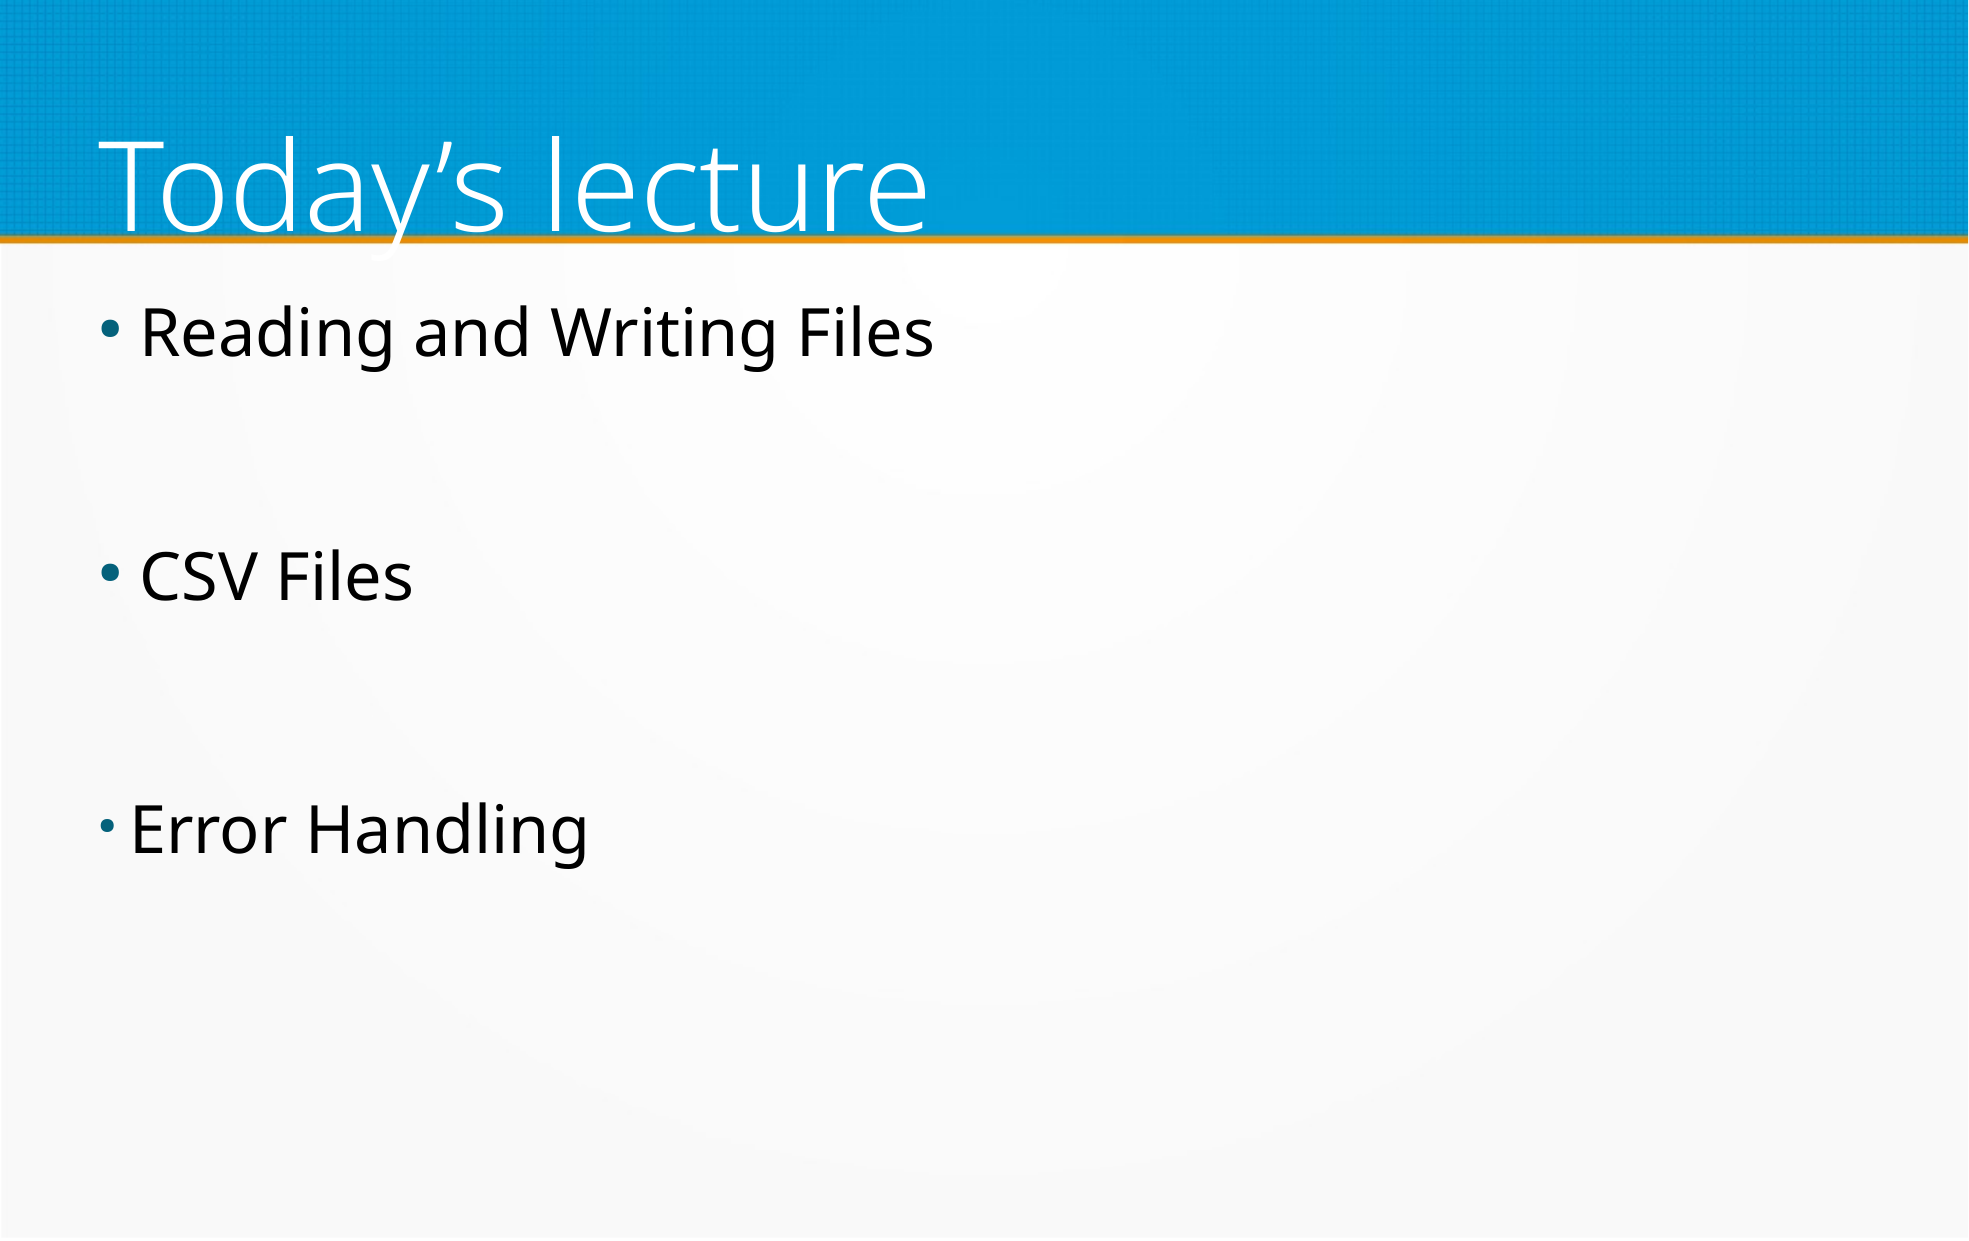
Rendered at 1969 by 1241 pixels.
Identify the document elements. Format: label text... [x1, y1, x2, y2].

picture [0, 233, 1969, 1241]
list Reading and Writing Files CSV Files Error Handling [98, 290, 1870, 1156]
title Today’s lecture [98, 49, 1870, 257]
